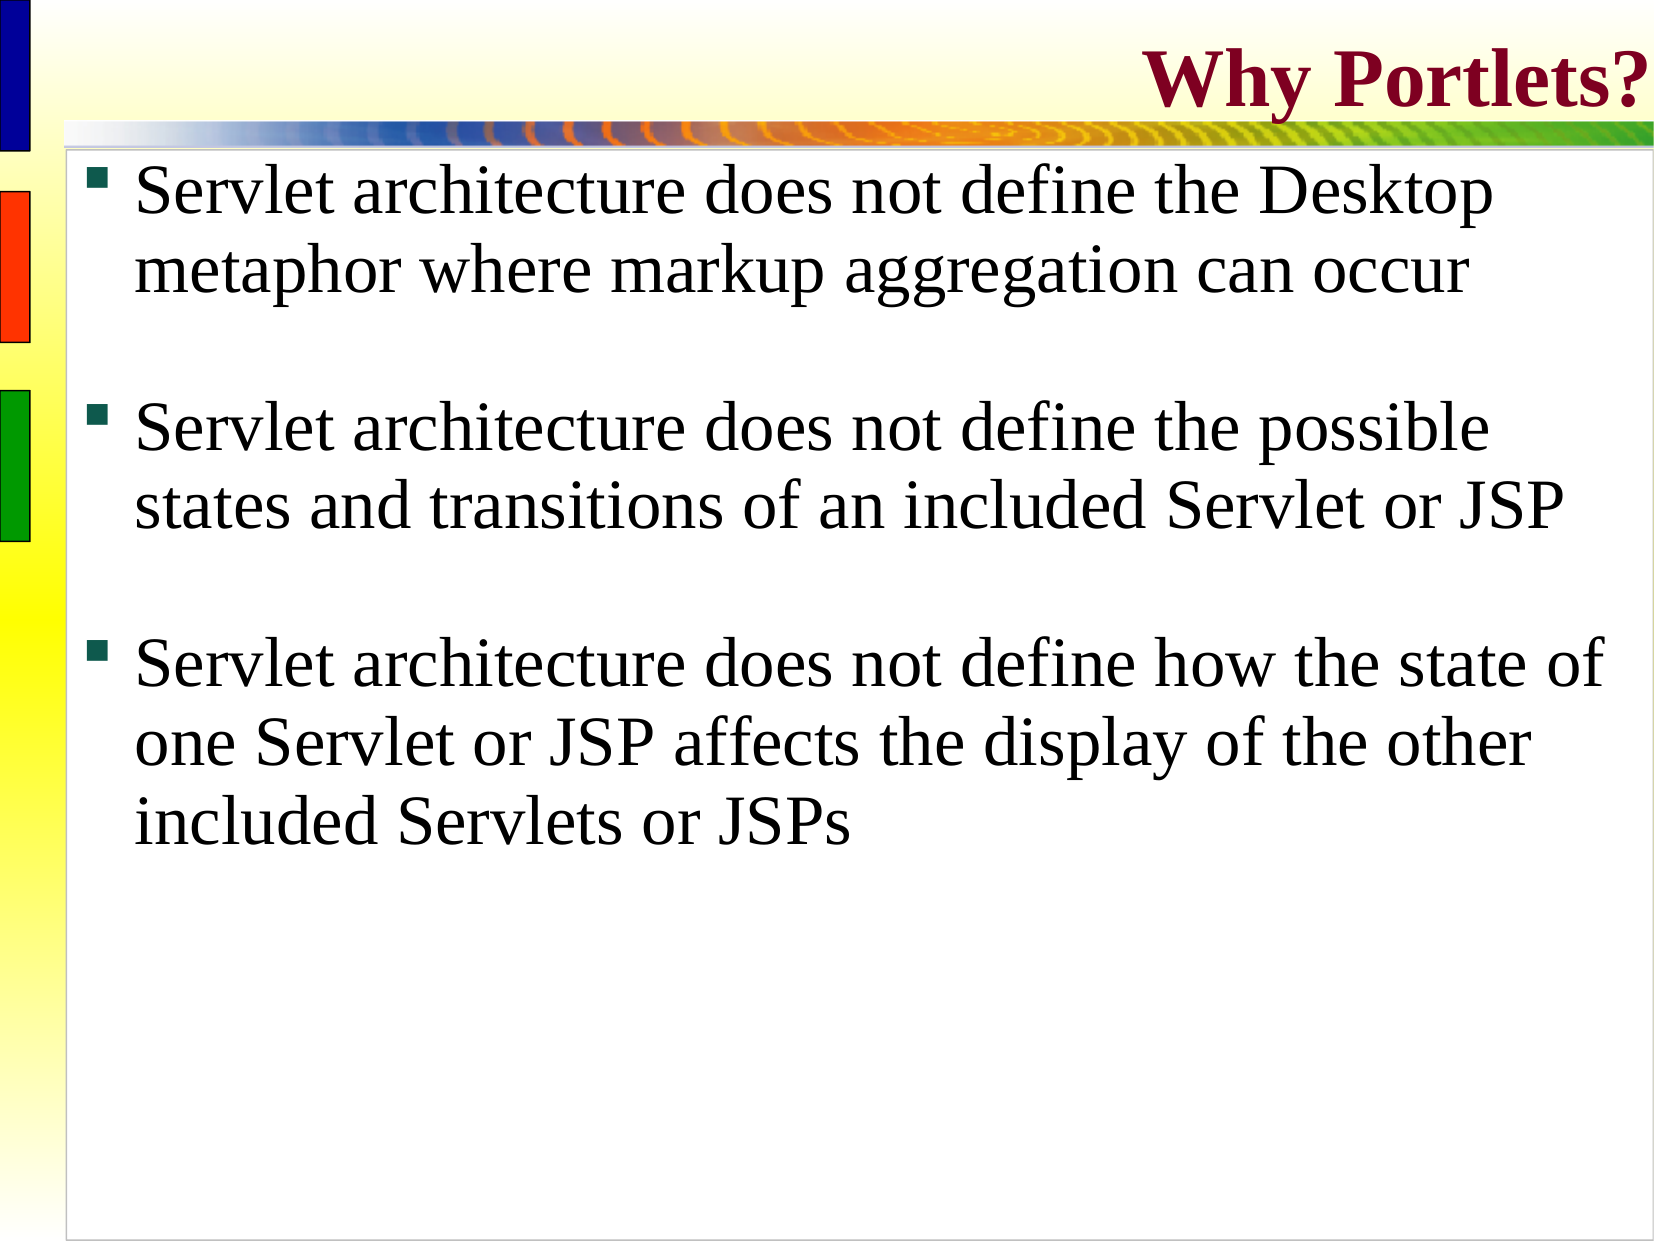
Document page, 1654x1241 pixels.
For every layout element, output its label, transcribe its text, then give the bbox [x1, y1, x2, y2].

list Servlet architecture does not define the Desktop metaphor where markup aggregation can occur Servlet architecture does not define the possible states and transitions of an included Servlet or JSP Servlet architecture does not define how the state of one Servlet or JSP affects the display of the other included Servlets or JSPs [64, 149, 1654, 1158]
title Why Portlets? [201, 8, 1654, 149]
picture [64, 120, 201, 148]
